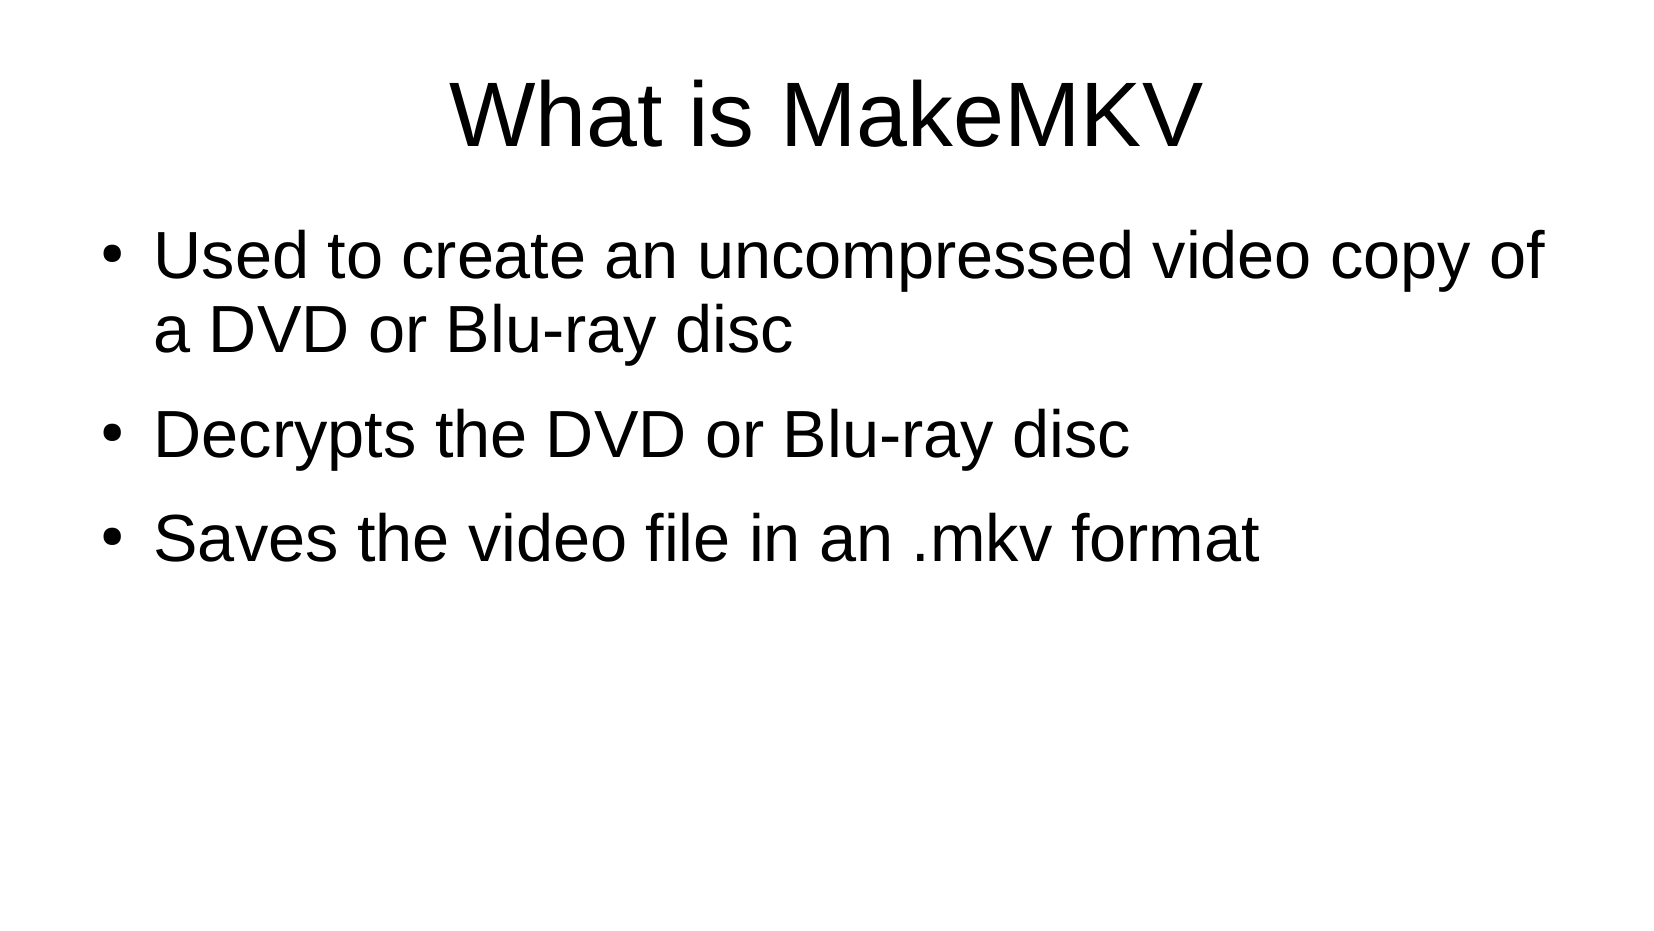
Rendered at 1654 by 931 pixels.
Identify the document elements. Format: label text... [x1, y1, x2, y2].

title What is MakeMKV [82, 37, 1571, 193]
list Used to create an uncompressed video copy of a DVD or Blu-ray disc Decrypts the DVD or Blu-ray disc Saves the video file in an .mkv format [82, 217, 1571, 758]
